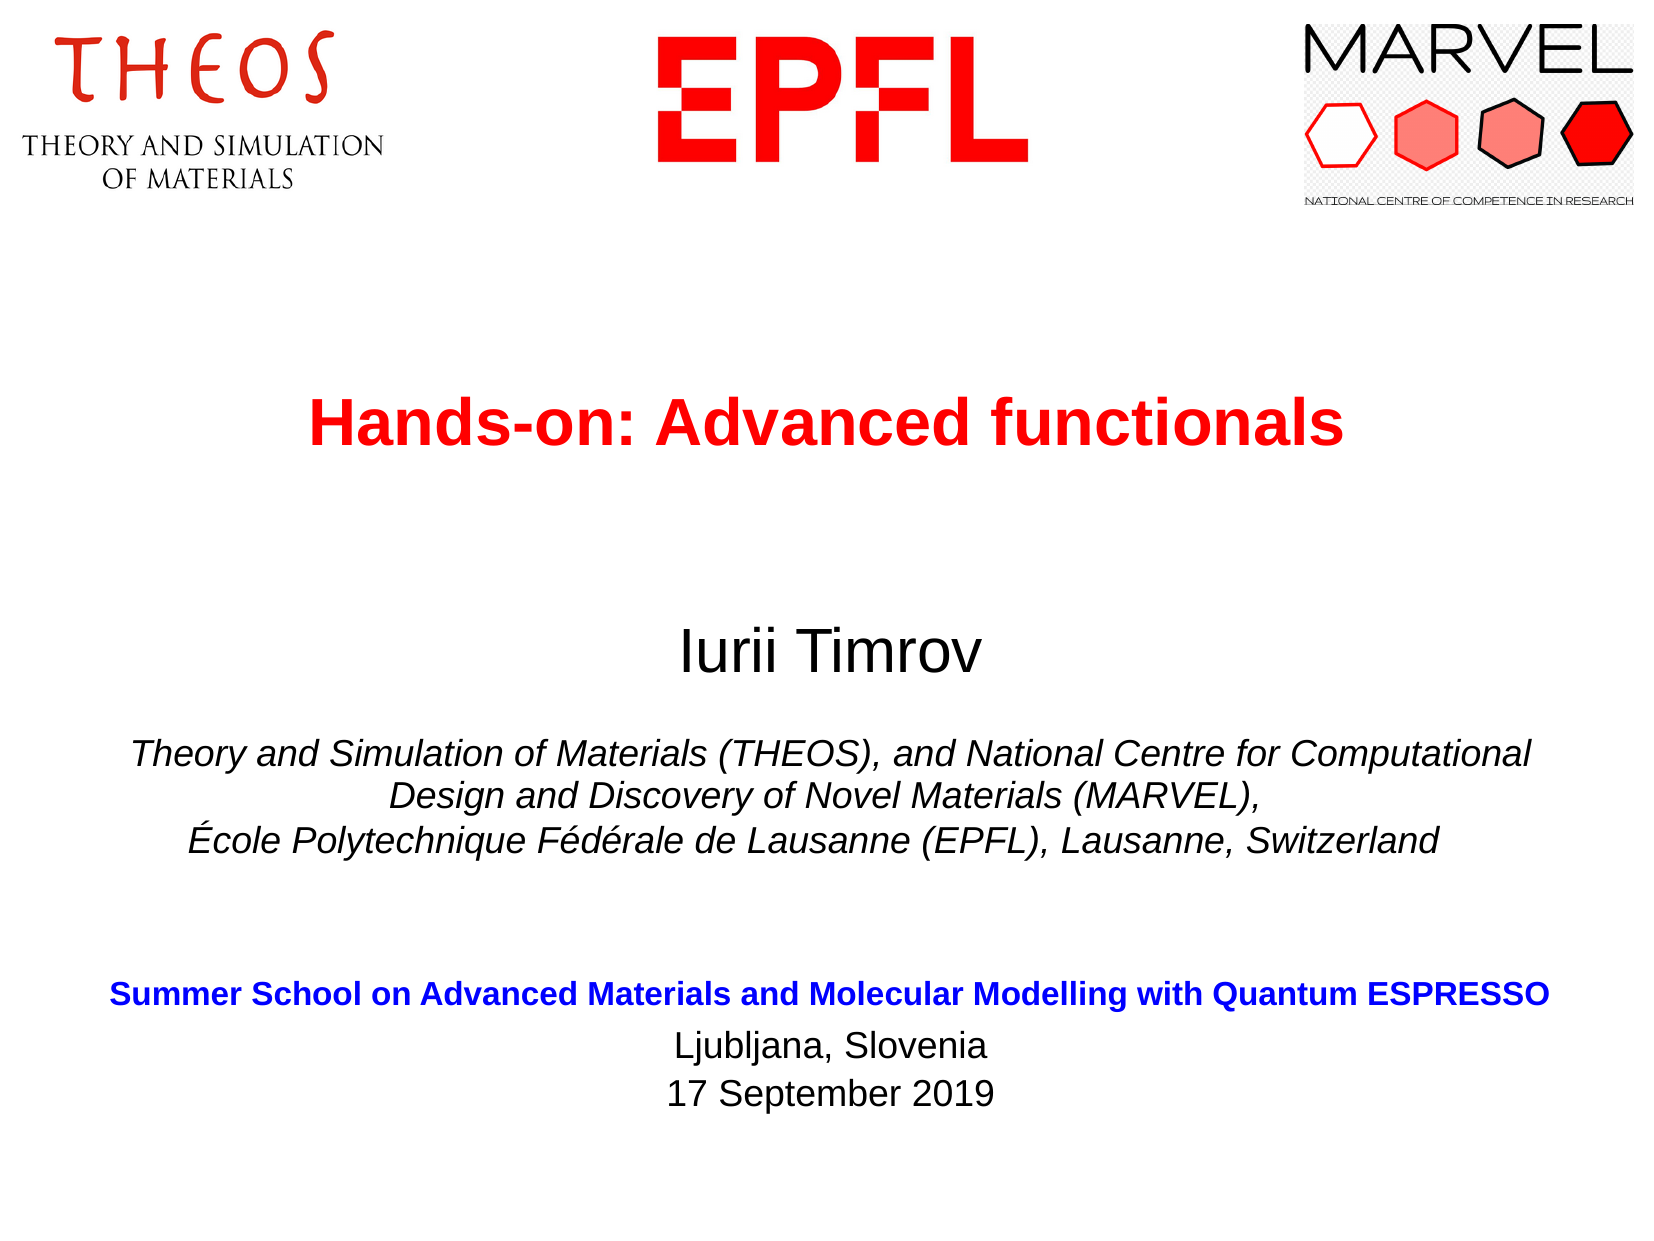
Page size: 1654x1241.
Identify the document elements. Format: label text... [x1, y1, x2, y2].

picture [1304, 24, 1634, 205]
text_box Iurii Timrov Theory and Simulation of Materials (THEOS), and National Centre for Computational Design and Discovery of Novel Materials (MARVEL), École Polytechnique Fédérale de Lausanne (EPFL), Lausanne, Switzerland Summer School on Advanced Materials and Molecular Modelling with Quantum ESPRESSO Ljubljana, Slovenia 17 September 2019 [71, 614, 1590, 1116]
title Hands-on: Advanced functionals [64, 384, 1591, 460]
picture [18, 24, 390, 211]
picture [614, 9, 1050, 205]
